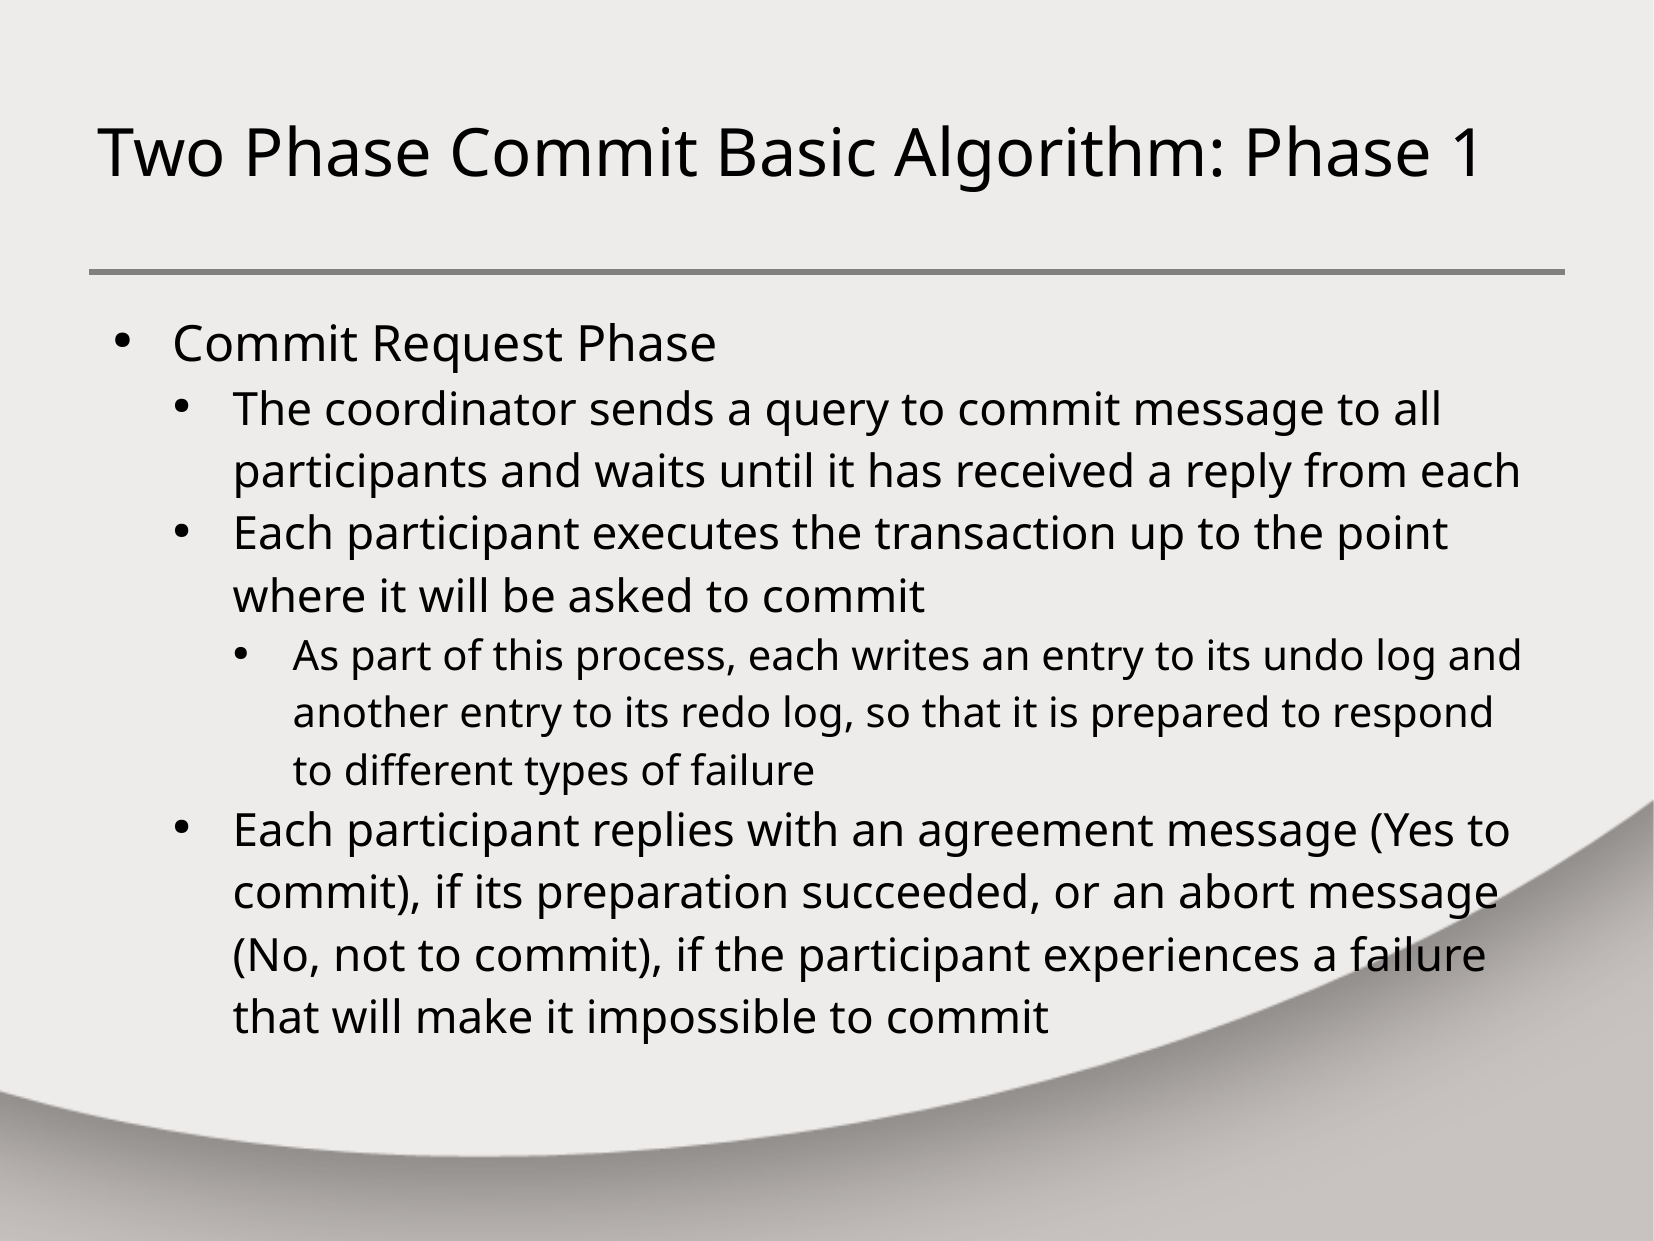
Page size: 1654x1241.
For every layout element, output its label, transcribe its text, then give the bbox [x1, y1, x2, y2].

text_box Commit Request Phase The coordinator sends a query to commit message to all participants and waits until it has received a reply from each Each participant executes the transaction up to the point where it will be asked to commit As part of this process, each writes an entry to its undo log and another entry to its redo log, so that it is prepared to respond to different types of failure Each participant replies with an agreement message (Yes to commit), if its preparation succeeded, or an abort message (No, not to commit), if the participant experiences a failure that will make it impossible to commit [97, 300, 1561, 1163]
picture [0, 0, 1654, 1241]
title Two Phase Commit Basic Algorithm: Phase 1 [97, 75, 1561, 226]
